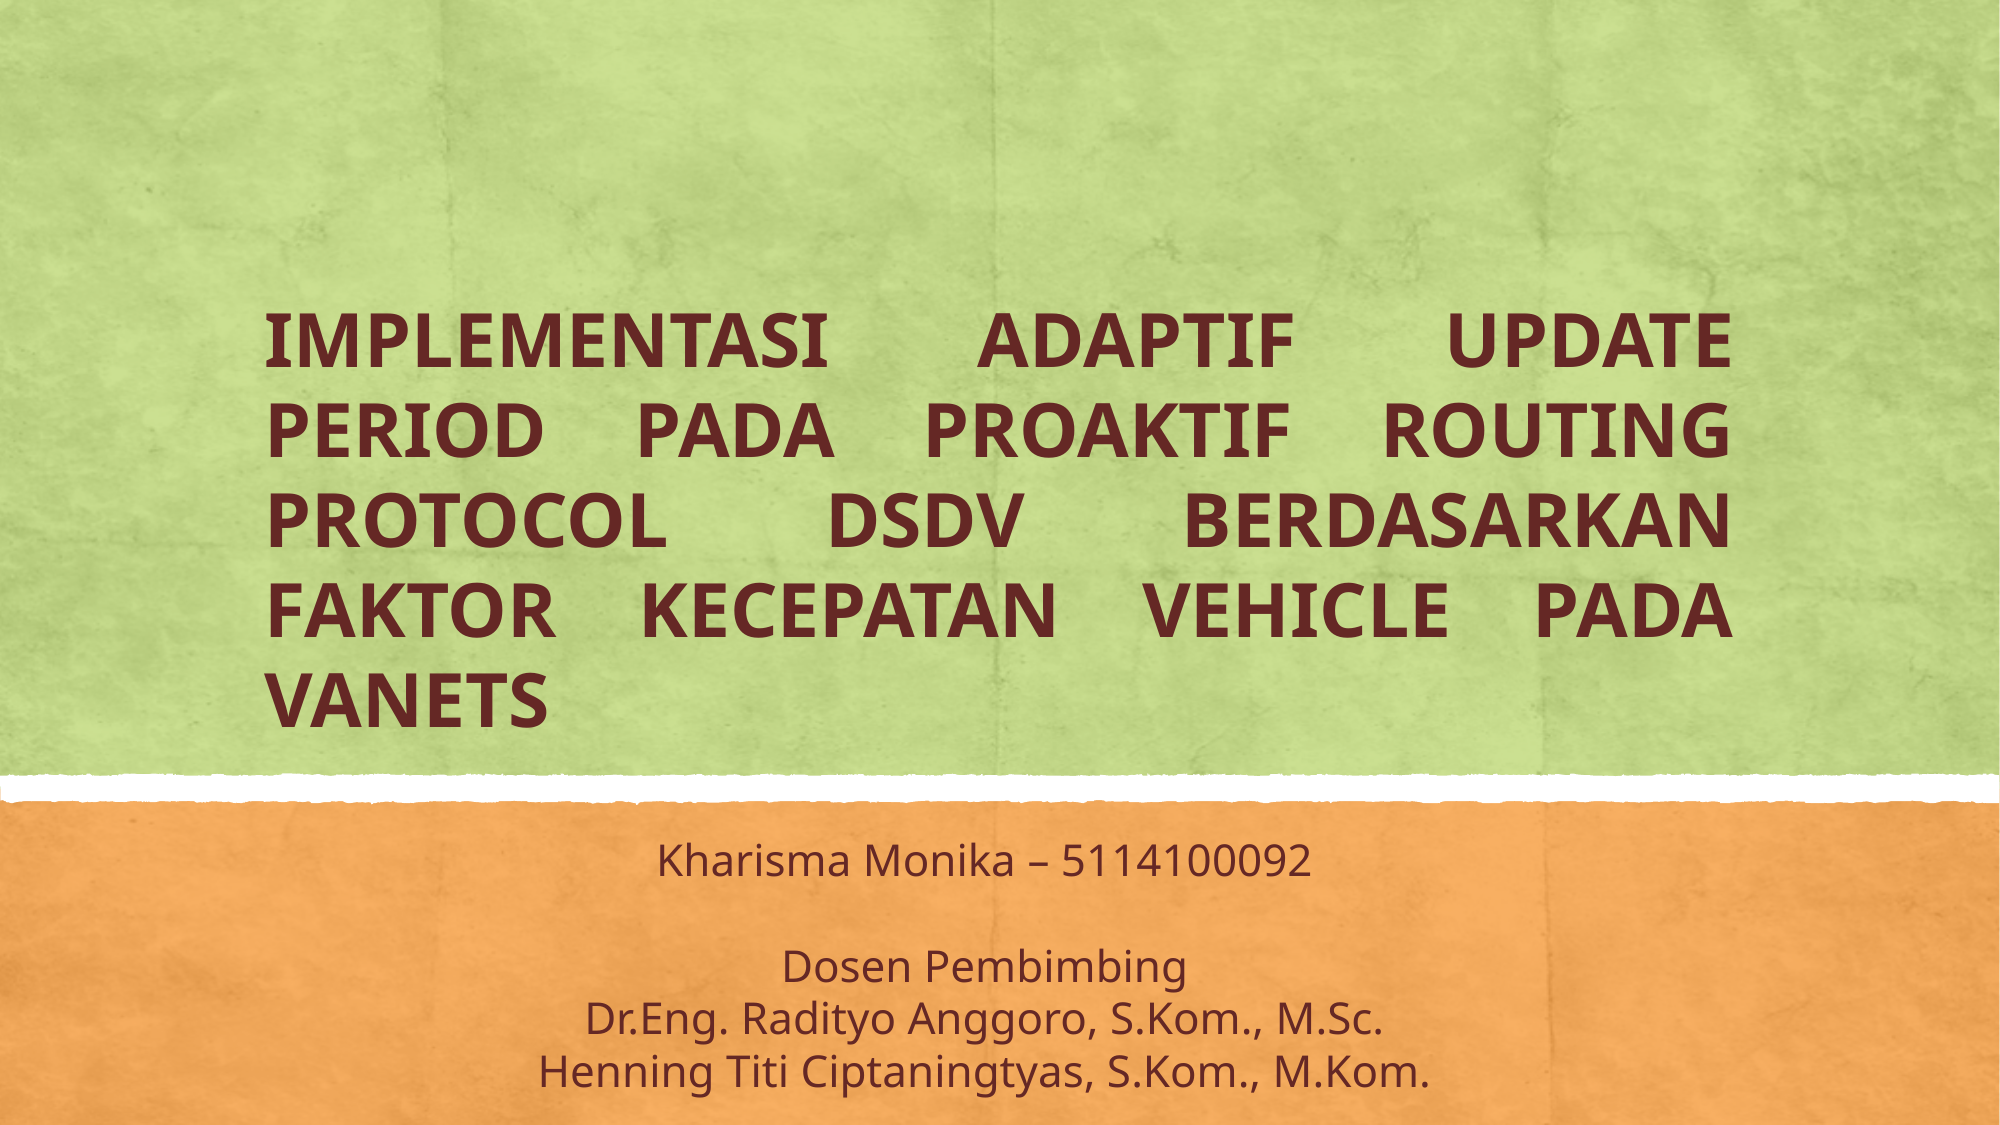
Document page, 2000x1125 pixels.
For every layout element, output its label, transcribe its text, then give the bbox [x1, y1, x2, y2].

subtitle Kharisma Monika – 5114100092 Dosen Pembimbing Dr.Eng. Radityo Anggoro, S.Kom., M.Sc. Henning Titi Ciptaningtyas, S.Kom., M.Kom. [249, 825, 1721, 1106]
title IMPLEMENTASI ADAPTIF UPDATE PERIOD PADA PROAKTIF ROUTING PROTOCOL DSDV BERDASARKAN FAKTOR KECEPATAN VEHICLE PADA VANETS [249, 312, 1750, 750]
